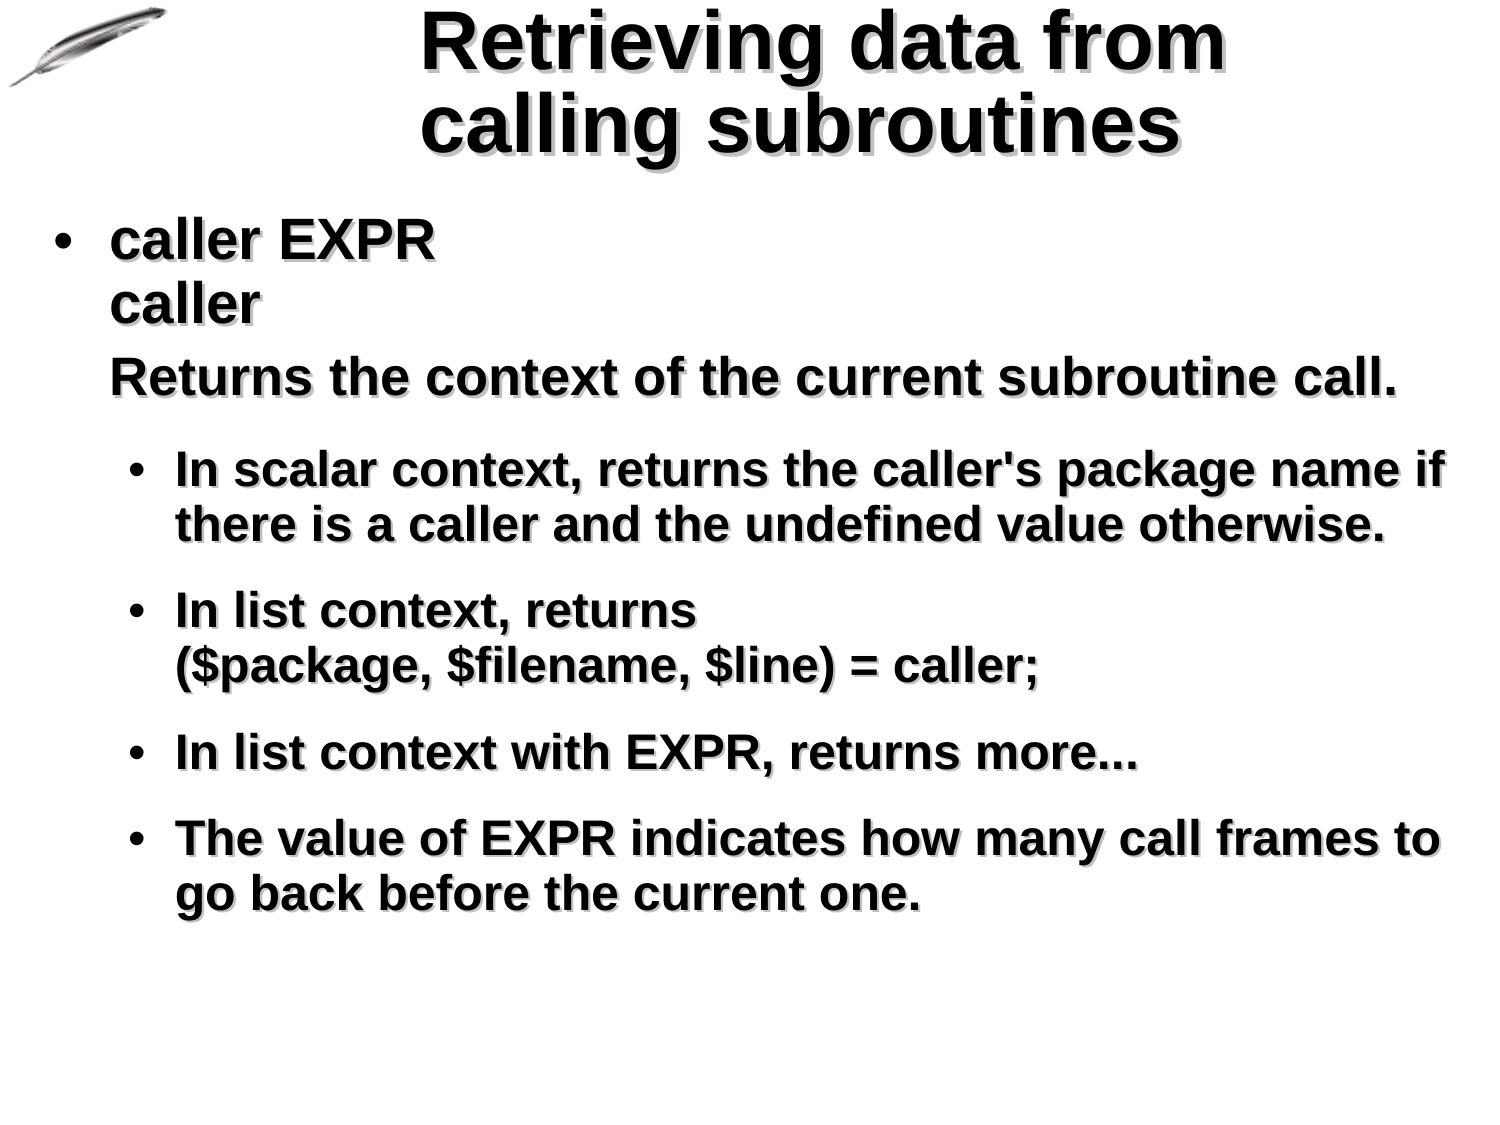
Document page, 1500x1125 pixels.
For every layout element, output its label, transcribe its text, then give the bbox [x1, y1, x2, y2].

title Retrieving data from calling subroutines [419, 0, 1459, 176]
picture [5, 5, 173, 89]
list caller EXPR caller Returns the context of the current subroutine call. In scalar context, returns the caller's package name if there is a caller and the undefined value otherwise. In list context, returns ($package, $filename, $line) = caller; In list context with EXPR, returns more... The value of EXPR indicates how many call frames to go back before the current one. [53, 207, 1447, 1084]
